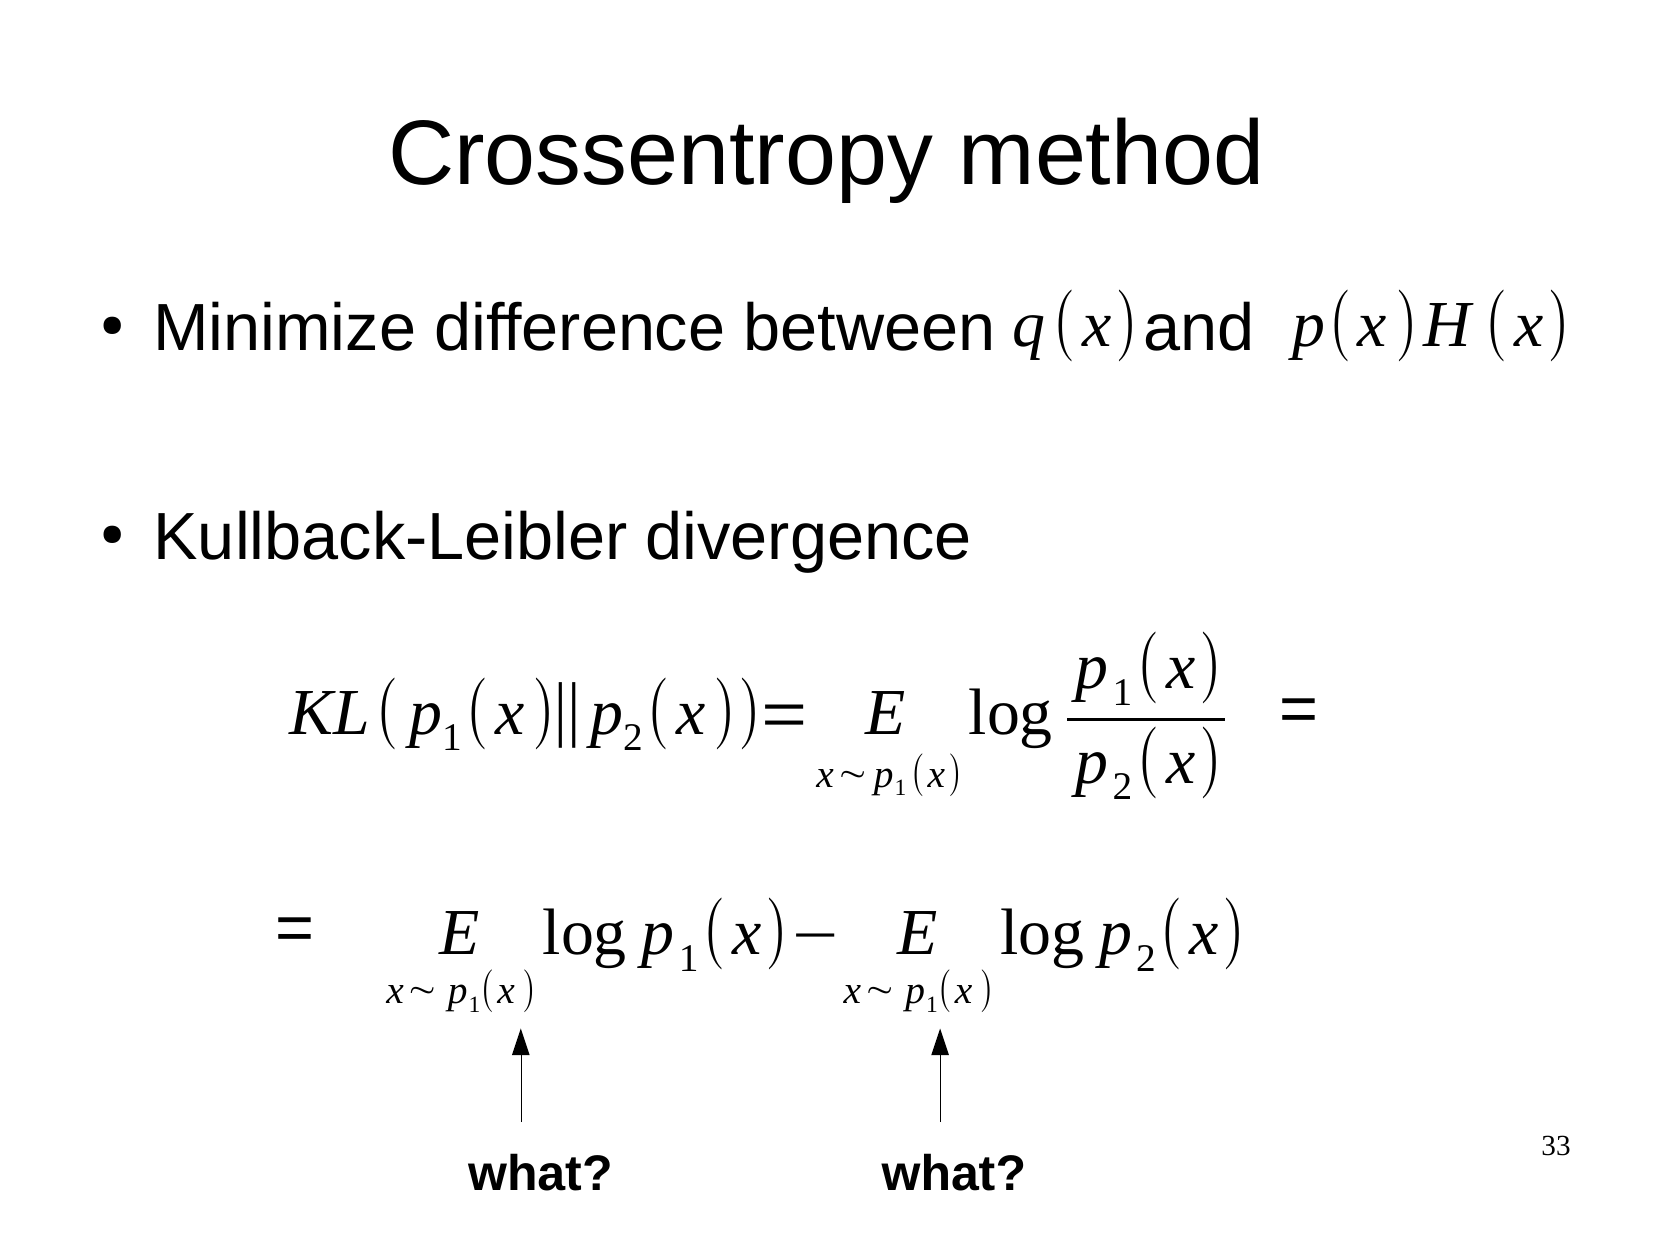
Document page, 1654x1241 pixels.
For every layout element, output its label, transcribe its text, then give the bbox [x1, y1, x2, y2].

text_box = [1264, 664, 1334, 754]
chart [369, 893, 1263, 1020]
title Crossentropy method [82, 49, 1571, 257]
text_box what? [866, 1138, 1042, 1210]
chart [995, 284, 1155, 364]
chart [1267, 285, 1587, 364]
text_box what? [453, 1138, 628, 1210]
chart [269, 627, 1244, 807]
text_box = [261, 882, 330, 973]
list Minimize difference between and Kullback-Leibler divergence [82, 290, 1571, 1010]
